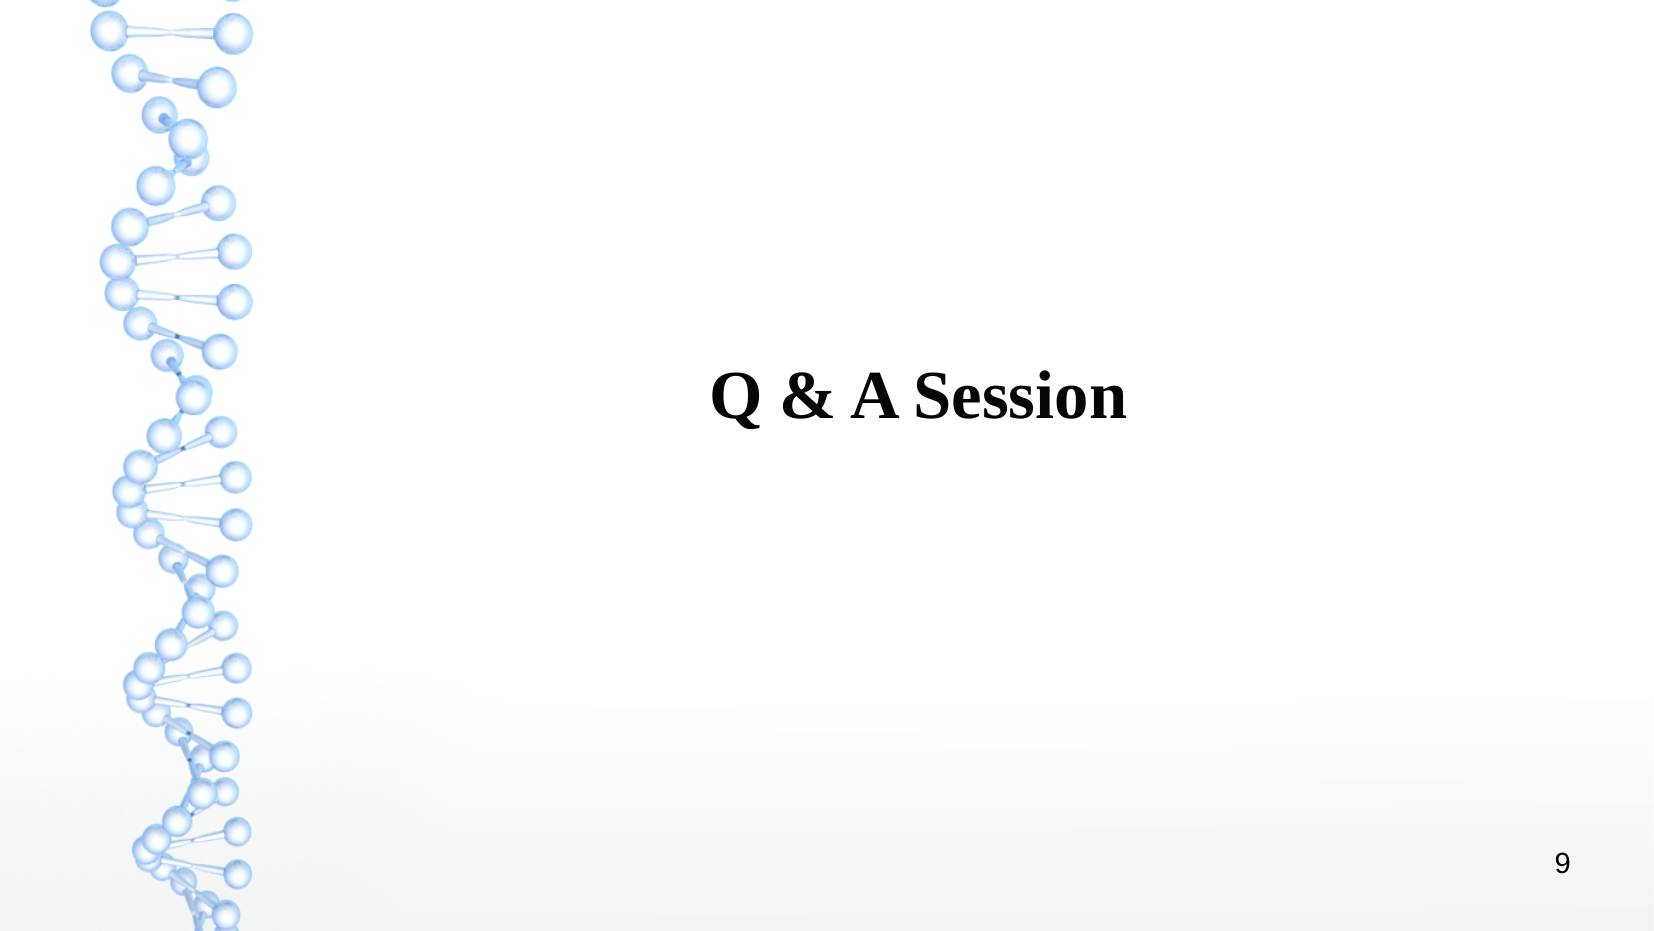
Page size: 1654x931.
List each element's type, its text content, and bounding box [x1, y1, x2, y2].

picture [0, 0, 1654, 931]
title Q & A Session [253, 318, 1583, 473]
